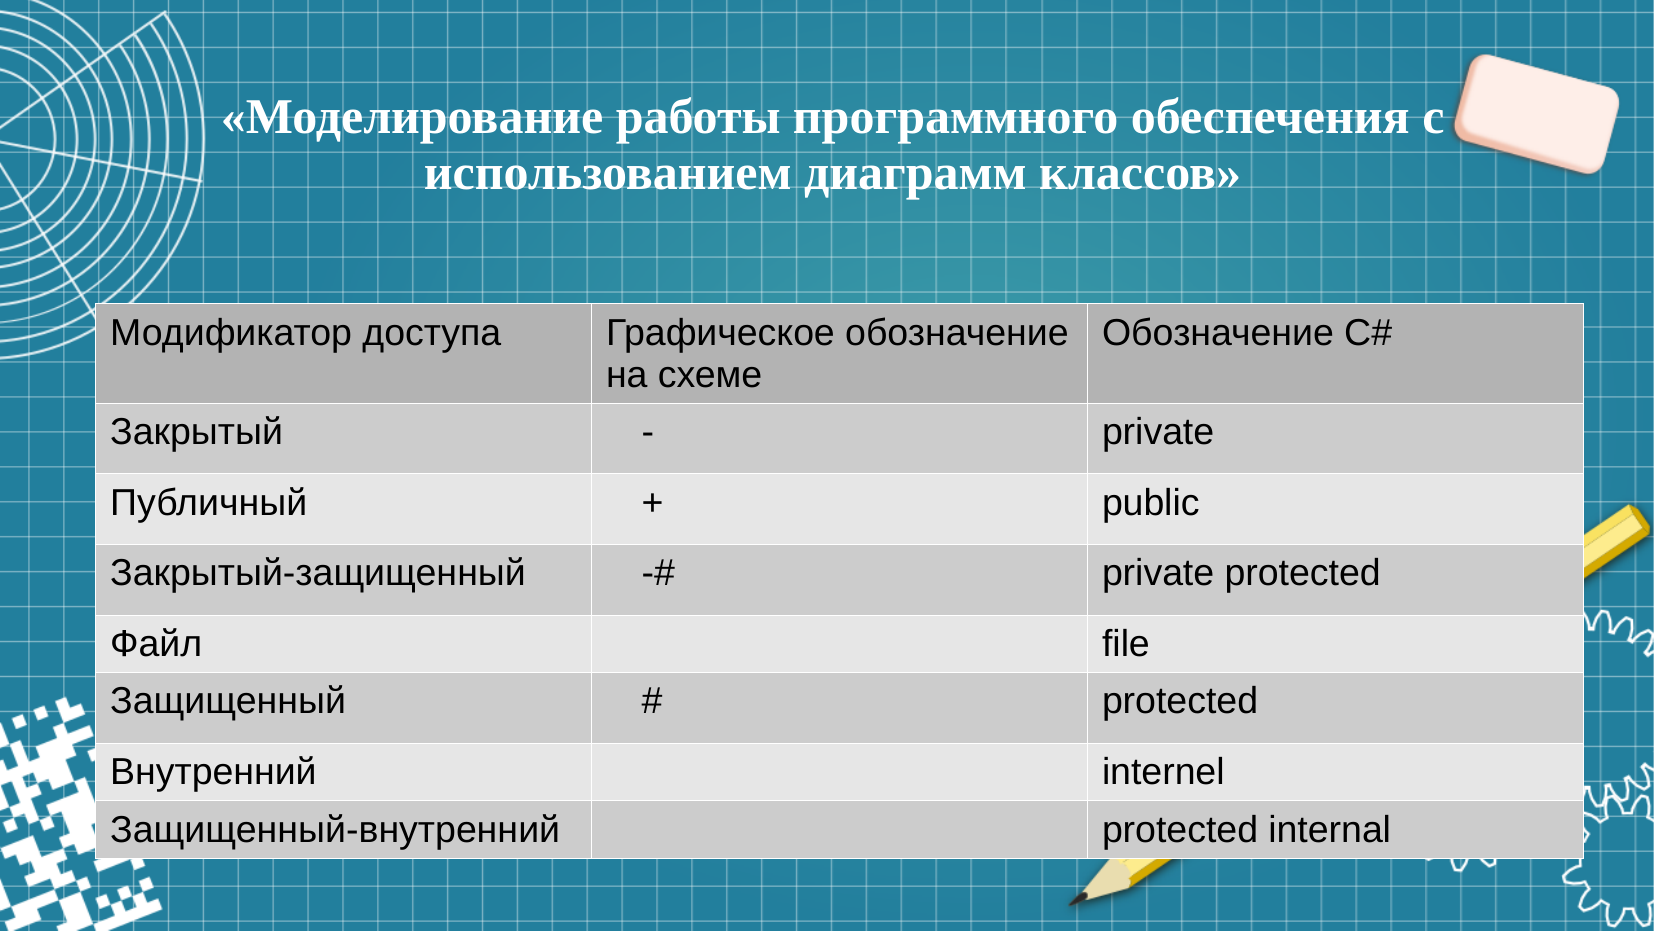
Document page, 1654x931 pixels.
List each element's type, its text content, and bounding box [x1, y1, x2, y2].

table_cell private protected [1088, 545, 1583, 615]
table_cell internel [1088, 744, 1583, 800]
table_cell Защищенный [96, 673, 591, 743]
table_header Обозначение С# [1088, 304, 1583, 403]
table_cell Защищенный-внутренний [96, 801, 591, 858]
title «Моделирование работы программного обеспечения с использованием диаграмм классов» [88, 53, 1577, 237]
table_header Модификатор доступа [96, 304, 591, 403]
table_cell Закрытый [96, 404, 591, 473]
table_cell [592, 801, 1087, 858]
table_cell -# [592, 545, 1087, 615]
table_cell protected internal [1088, 801, 1583, 858]
table_cell Публичный [96, 474, 591, 544]
table_header Графическое обозначение на схеме [592, 304, 1087, 403]
table_cell # [592, 673, 1087, 743]
table_cell + [592, 474, 1087, 544]
table_cell Внутренний [96, 744, 591, 800]
table_cell protected [1088, 673, 1583, 743]
table_cell private [1088, 404, 1583, 473]
table_cell [592, 744, 1087, 800]
table_cell public [1088, 474, 1583, 544]
table_cell Файл [96, 616, 591, 672]
picture [0, 0, 1654, 931]
table_cell Закрытый-защищенный [96, 545, 591, 615]
table_cell [592, 616, 1087, 672]
table_cell file [1088, 616, 1583, 672]
table_cell - [592, 404, 1087, 473]
